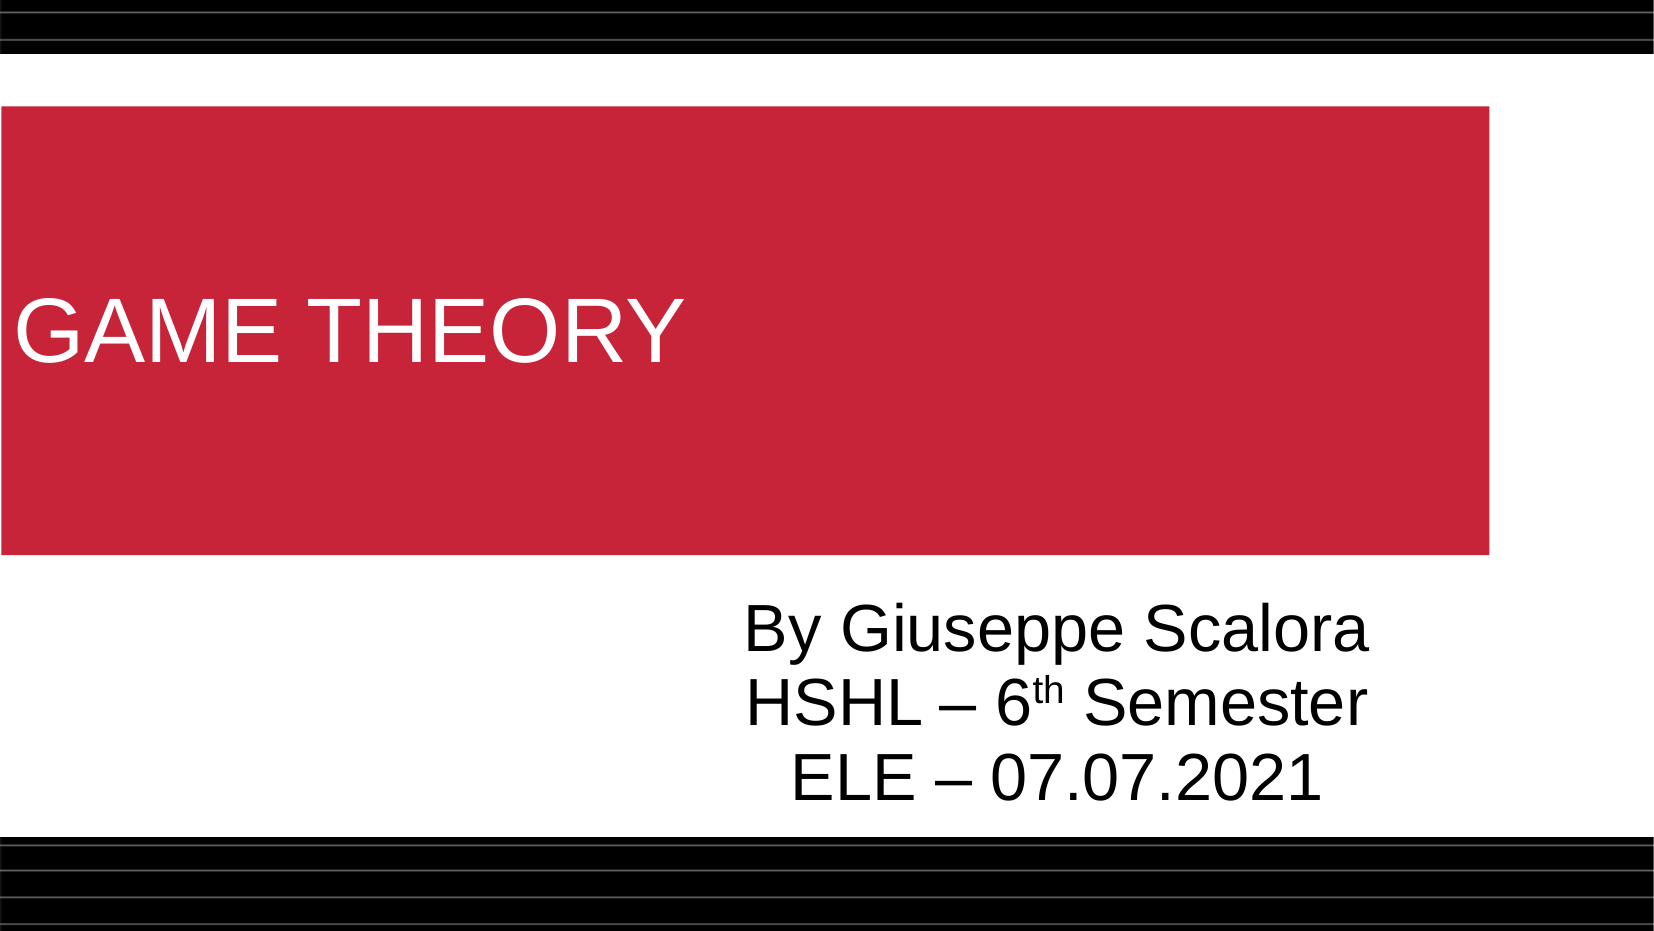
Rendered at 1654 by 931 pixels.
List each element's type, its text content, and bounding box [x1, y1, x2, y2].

picture [0, 837, 1654, 931]
picture [0, 0, 1654, 54]
title GAME THEORY [1, 106, 1490, 556]
subtitle By Giuseppe Scalora HSHL – 6th Semester ELE – 07.07.2021 [625, 590, 1489, 815]
